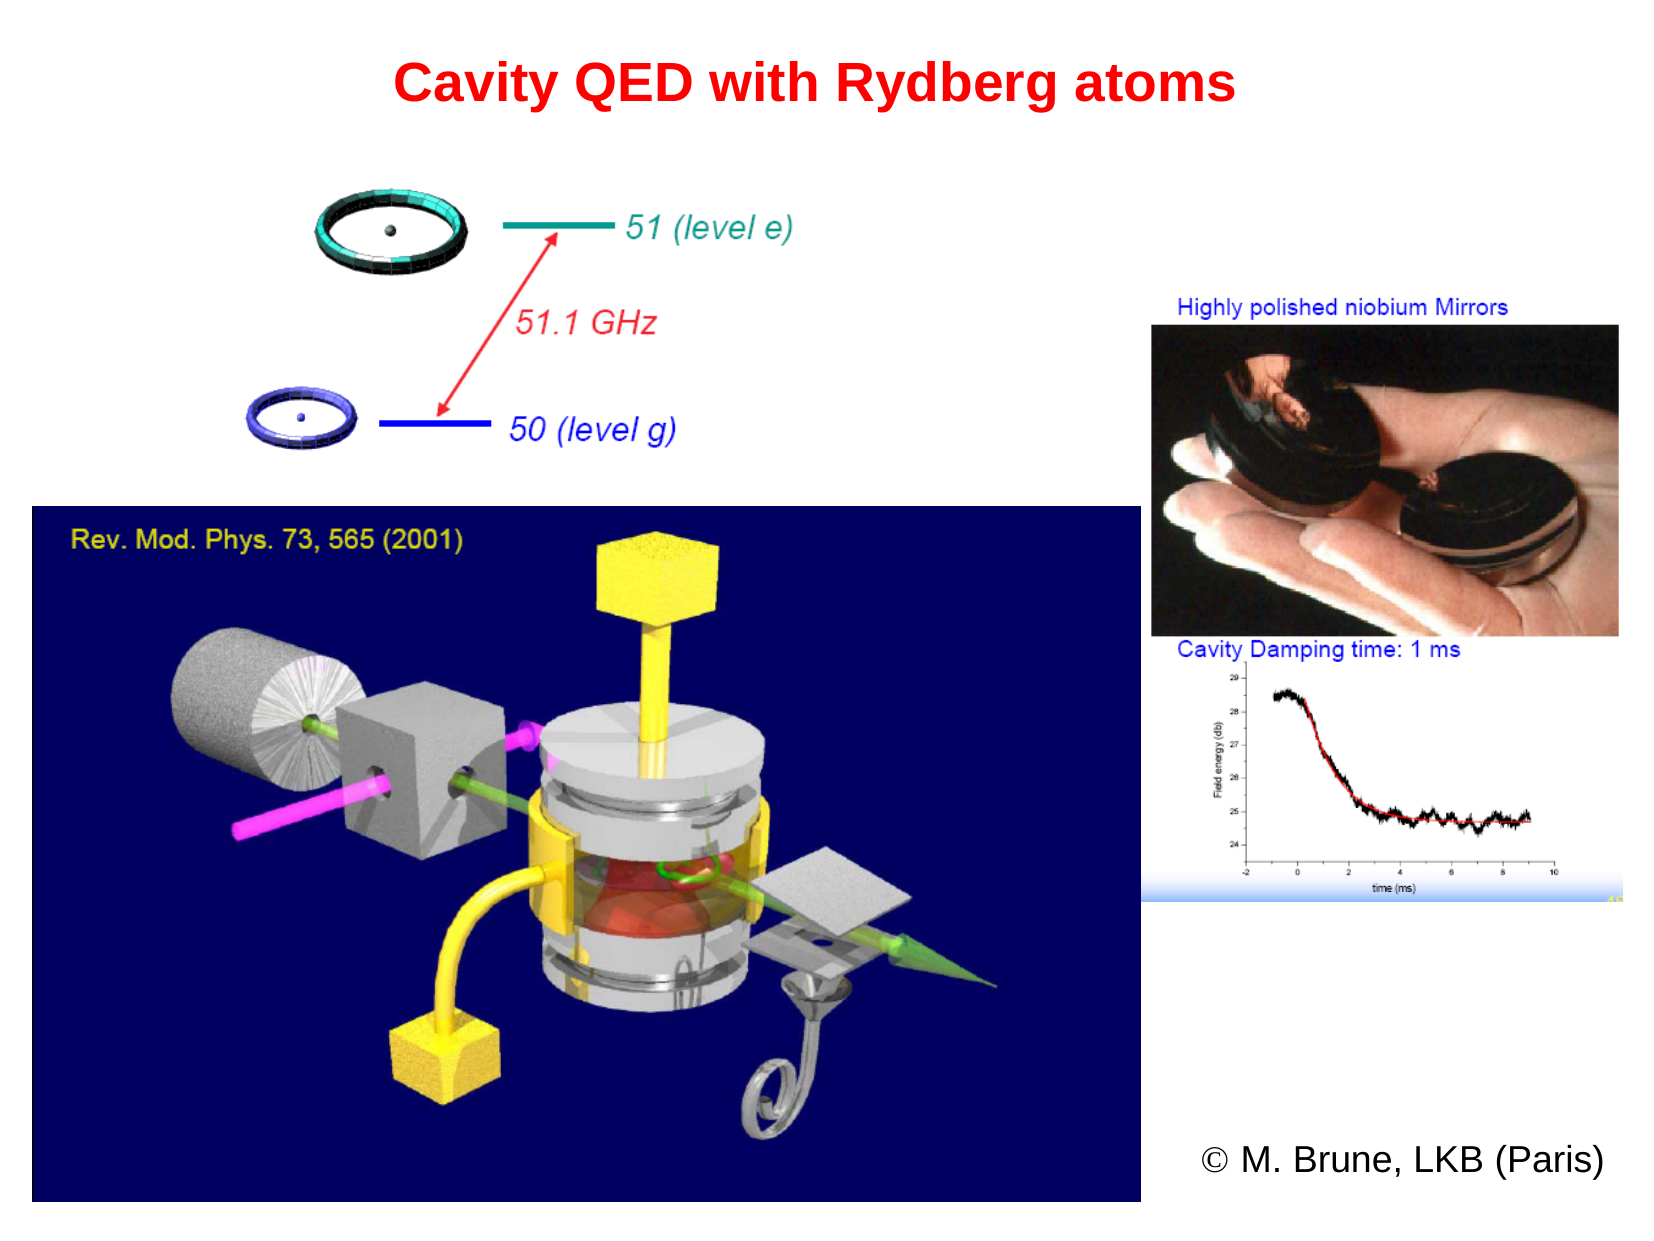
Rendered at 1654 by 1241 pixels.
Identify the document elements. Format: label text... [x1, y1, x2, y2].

picture [32, 292, 1624, 1202]
picture [232, 165, 798, 478]
text_box  M. Brune, LKB (Paris) [1185, 1131, 1631, 1189]
text_box Cavity QED with Rydberg atoms [379, 43, 1254, 122]
